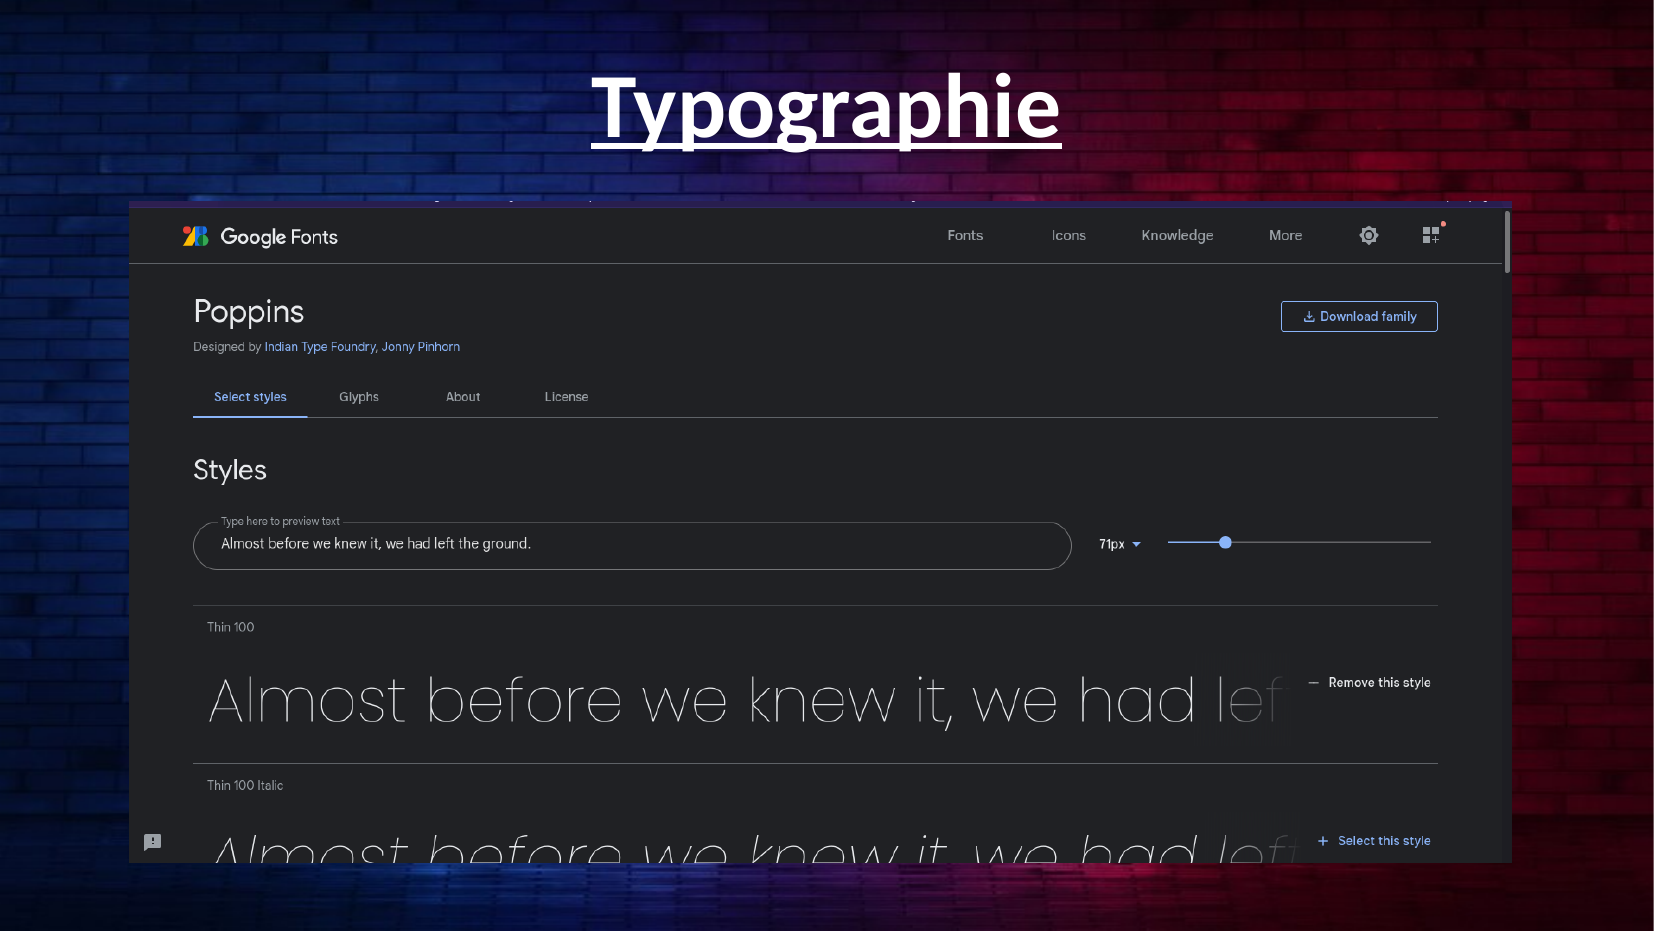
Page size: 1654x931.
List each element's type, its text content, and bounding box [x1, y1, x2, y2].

picture [0, 0, 1654, 931]
title Typographie [493, 12, 1161, 201]
